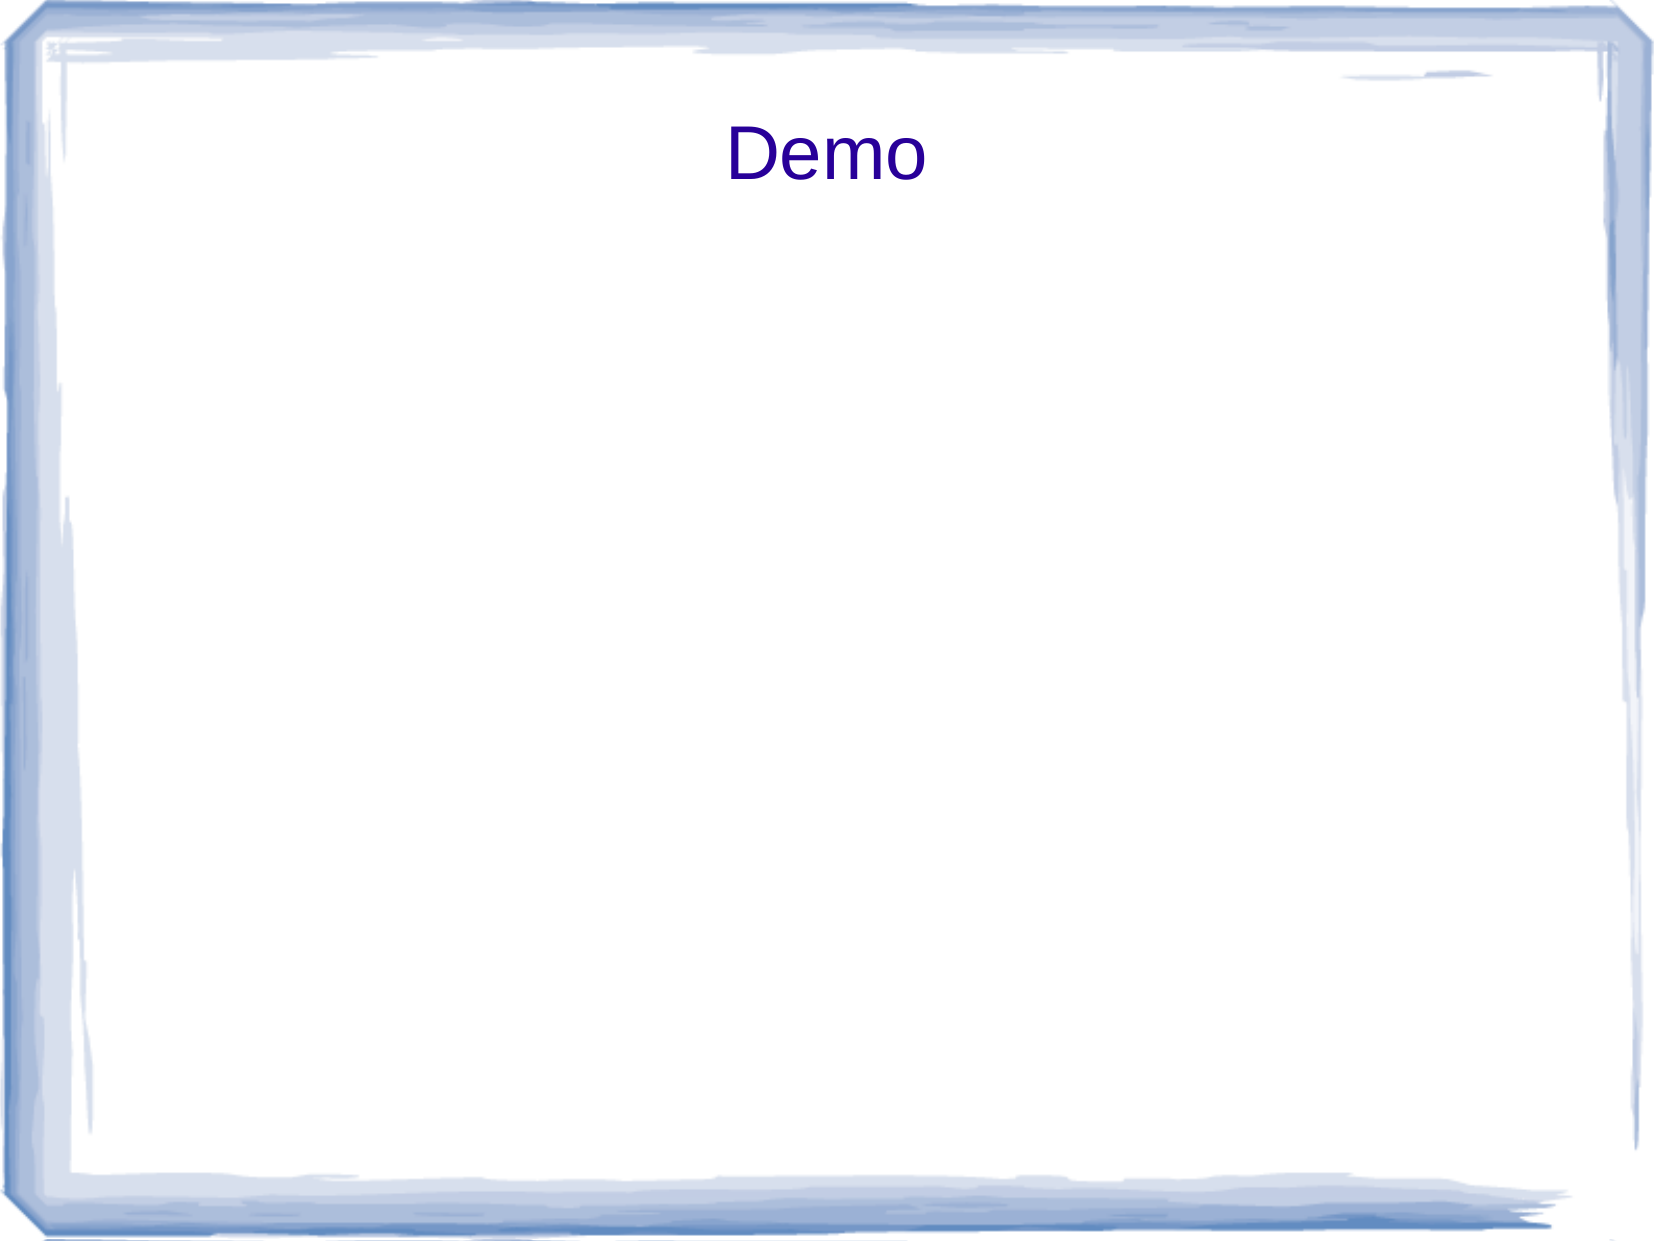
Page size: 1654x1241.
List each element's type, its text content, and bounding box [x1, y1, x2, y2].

picture [0, 0, 1654, 1241]
title Demo [82, 49, 1571, 257]
